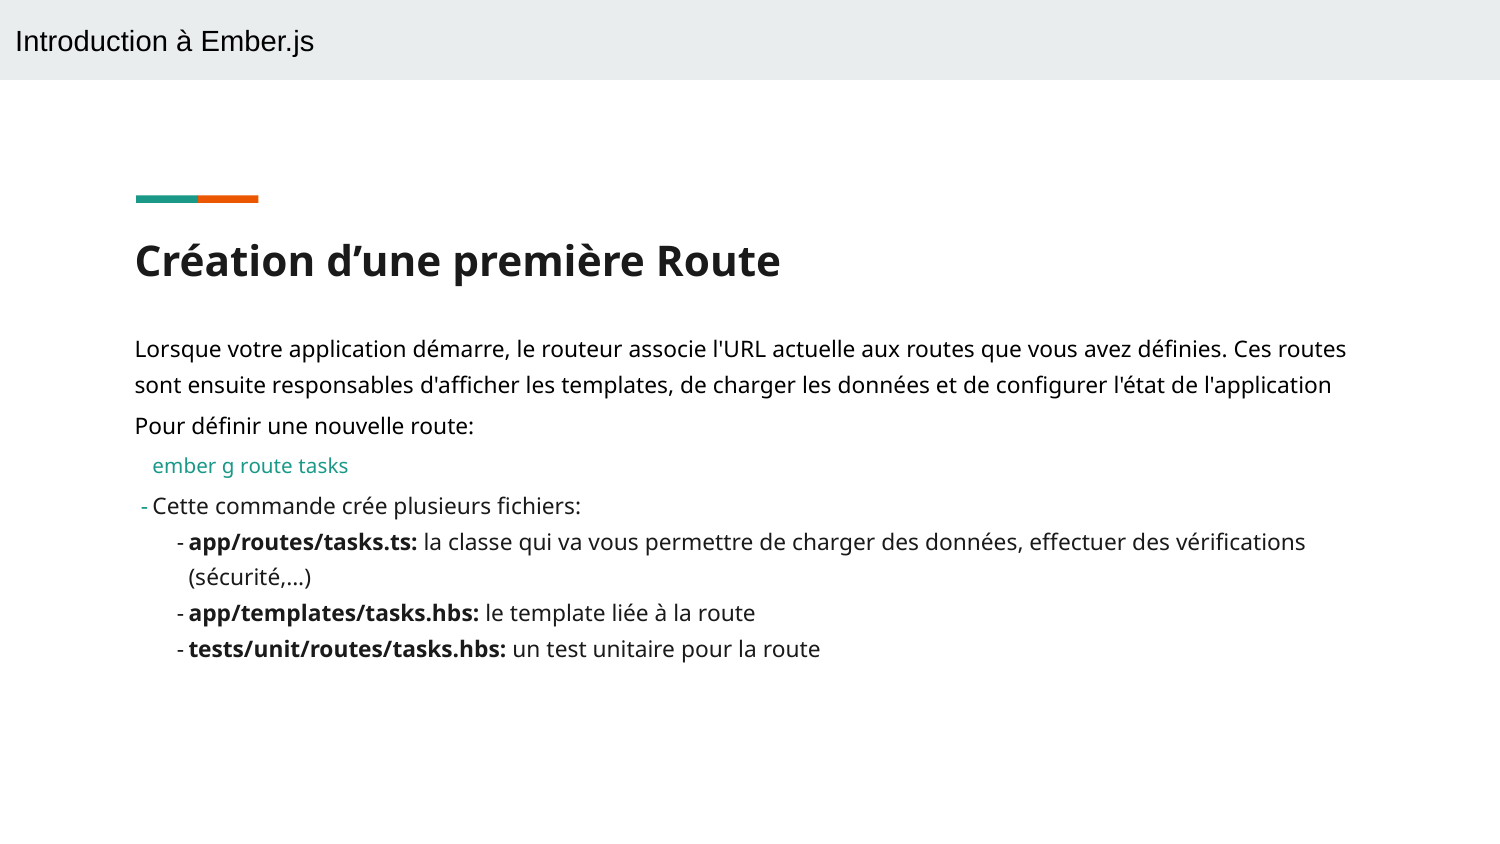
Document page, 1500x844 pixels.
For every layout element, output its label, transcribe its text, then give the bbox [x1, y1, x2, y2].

list Lorsque votre application démarre, le routeur associe l'URL actuelle aux routes que vous avez définies. Ces routes sont ensuite responsables d'afficher les templates, de charger les données et de configurer l'état de l'application Pour définir une nouvelle route: ember g route tasks Cette commande crée plusieurs fichiers: app/routes/tasks.ts: la classe qui va vous permettre de charger des données, effectuer des vérifications (sécurité,...) app/templates/tasks.hbs: le template liée à la route tests/unit/routes/tasks.hbs: un test unitaire pour la route [119, 313, 1381, 685]
title Création d’une première Route [119, 216, 1381, 305]
